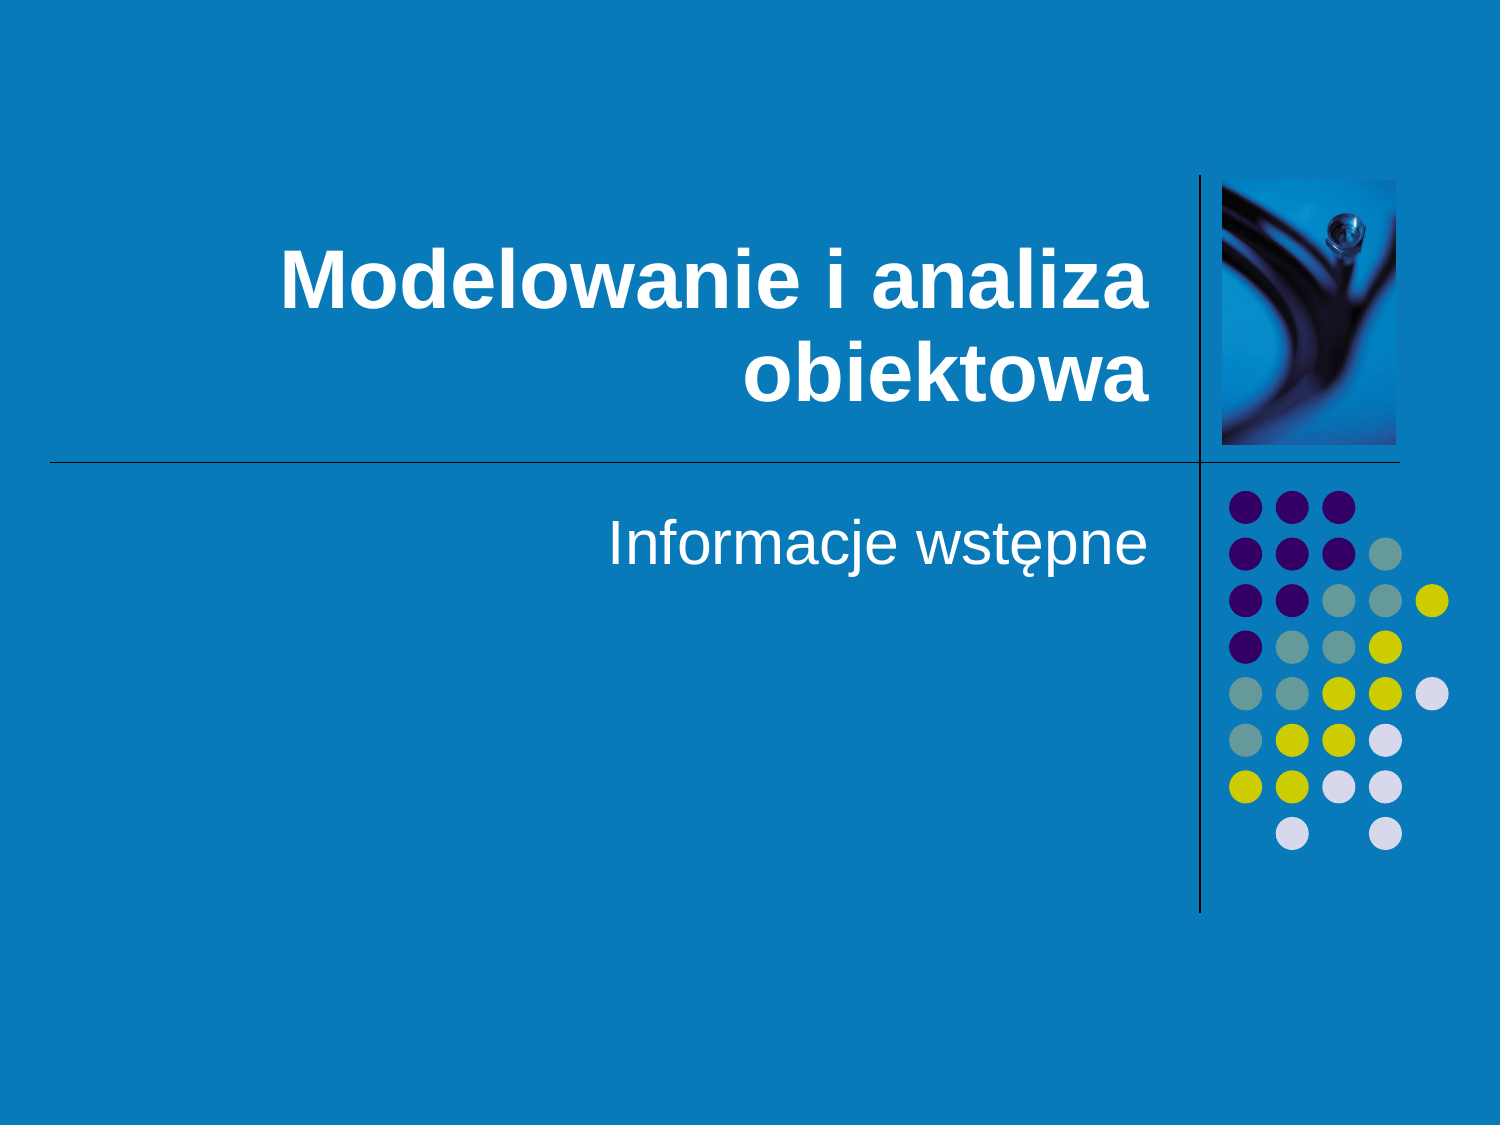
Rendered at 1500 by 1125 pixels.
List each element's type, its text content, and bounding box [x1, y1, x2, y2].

picture [1366, 366, 1375, 372]
title Modelowanie i analiza obiektowa [51, 224, 1165, 427]
text_box Informacje wstępne [139, 500, 1165, 888]
picture [1384, 353, 1391, 360]
picture [1222, 180, 1396, 445]
